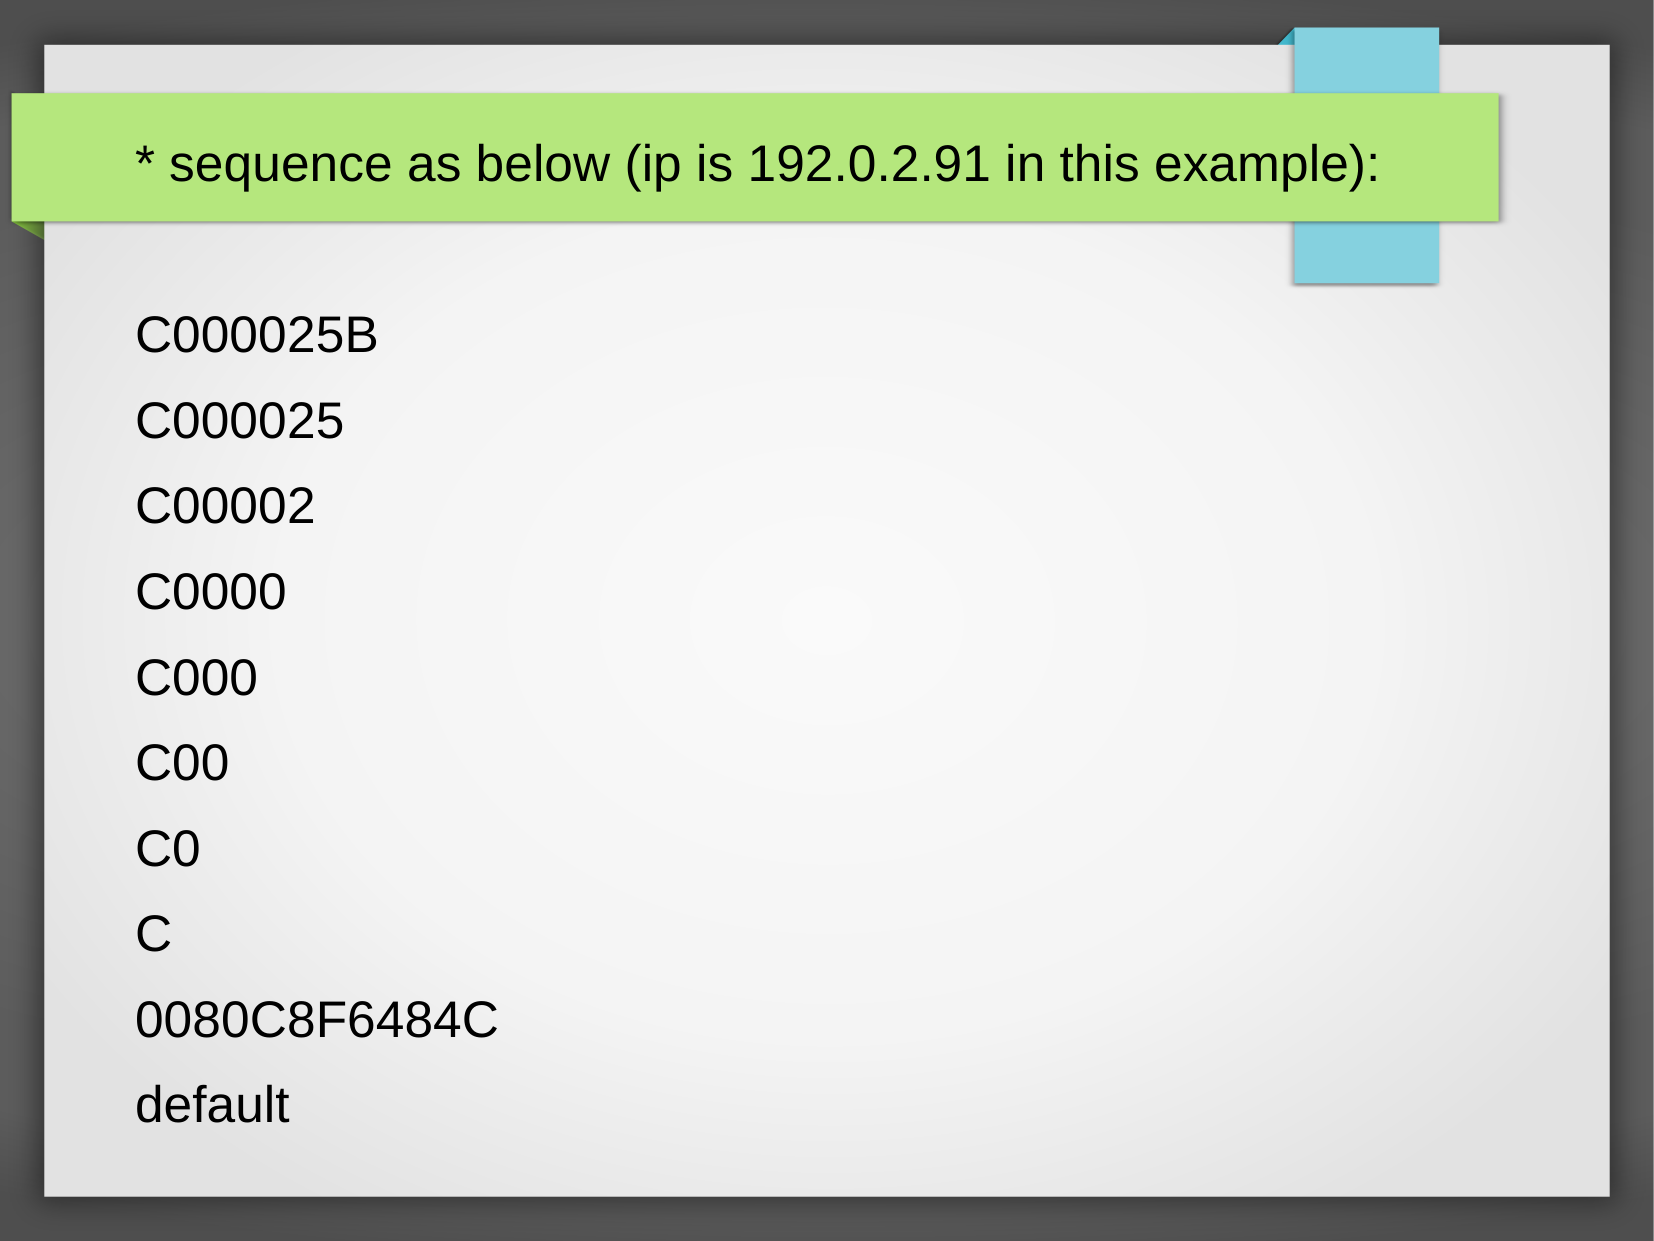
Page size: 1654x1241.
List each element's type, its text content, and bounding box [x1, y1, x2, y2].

picture [0, 0, 1654, 1241]
list * sequence as below (ip is 192.0.2.91 in this example): C000025B C000025 C00002 C0000 C000 C00 C0 C 0080C8F6484C default [135, 135, 1531, 1141]
